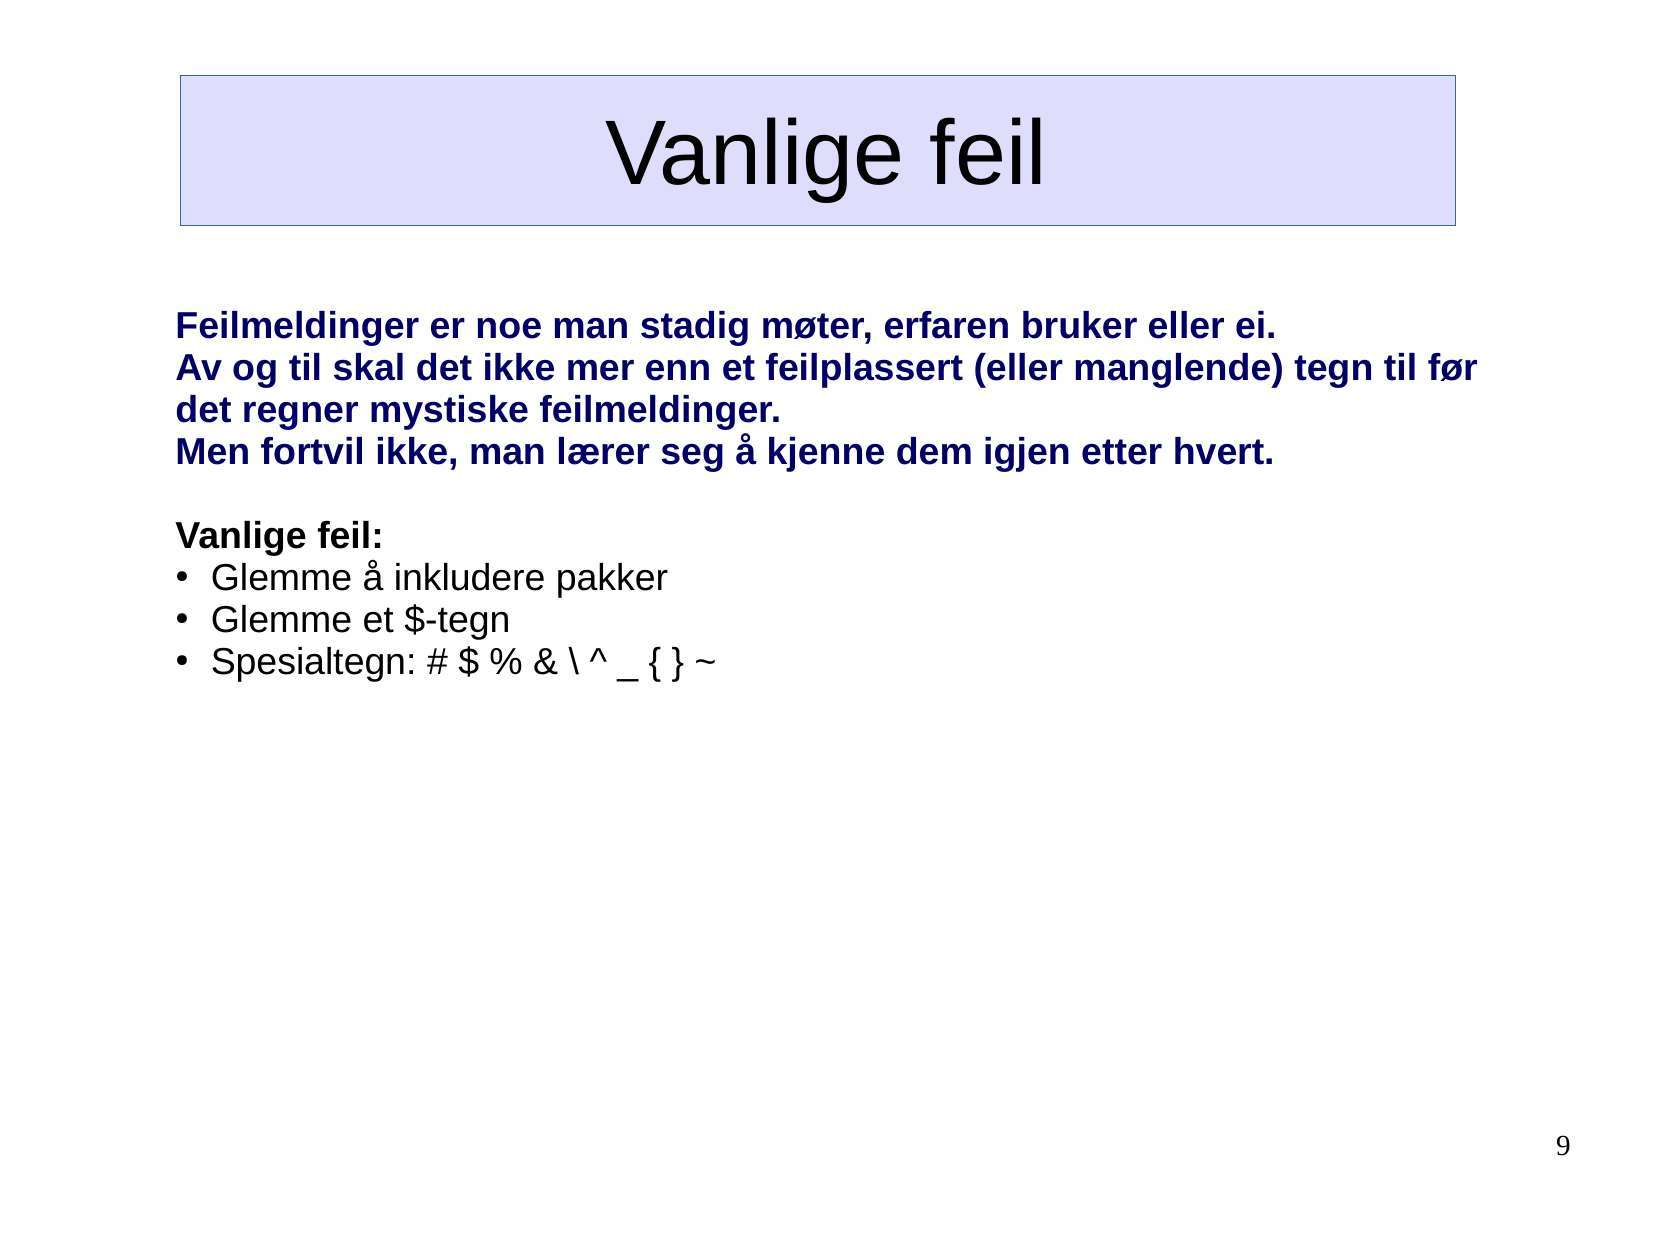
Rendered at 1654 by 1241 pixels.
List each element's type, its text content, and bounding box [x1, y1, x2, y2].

text_box Feilmeldinger er noe man stadig møter, erfaren bruker eller ei. Av og til skal det ikke mer enn et feilplassert (eller manglende) tegn til før det regner mystiske feilmeldinger. Men fortvil ikke, man lærer seg å kjenne dem igjen etter hvert. Vanlige feil: Glemme å inkludere pakker Glemme et $-tegn Spesialtegn: # $ % & \ ^ _ { } ~ [160, 297, 1493, 690]
title Vanlige feil [82, 49, 1571, 257]
